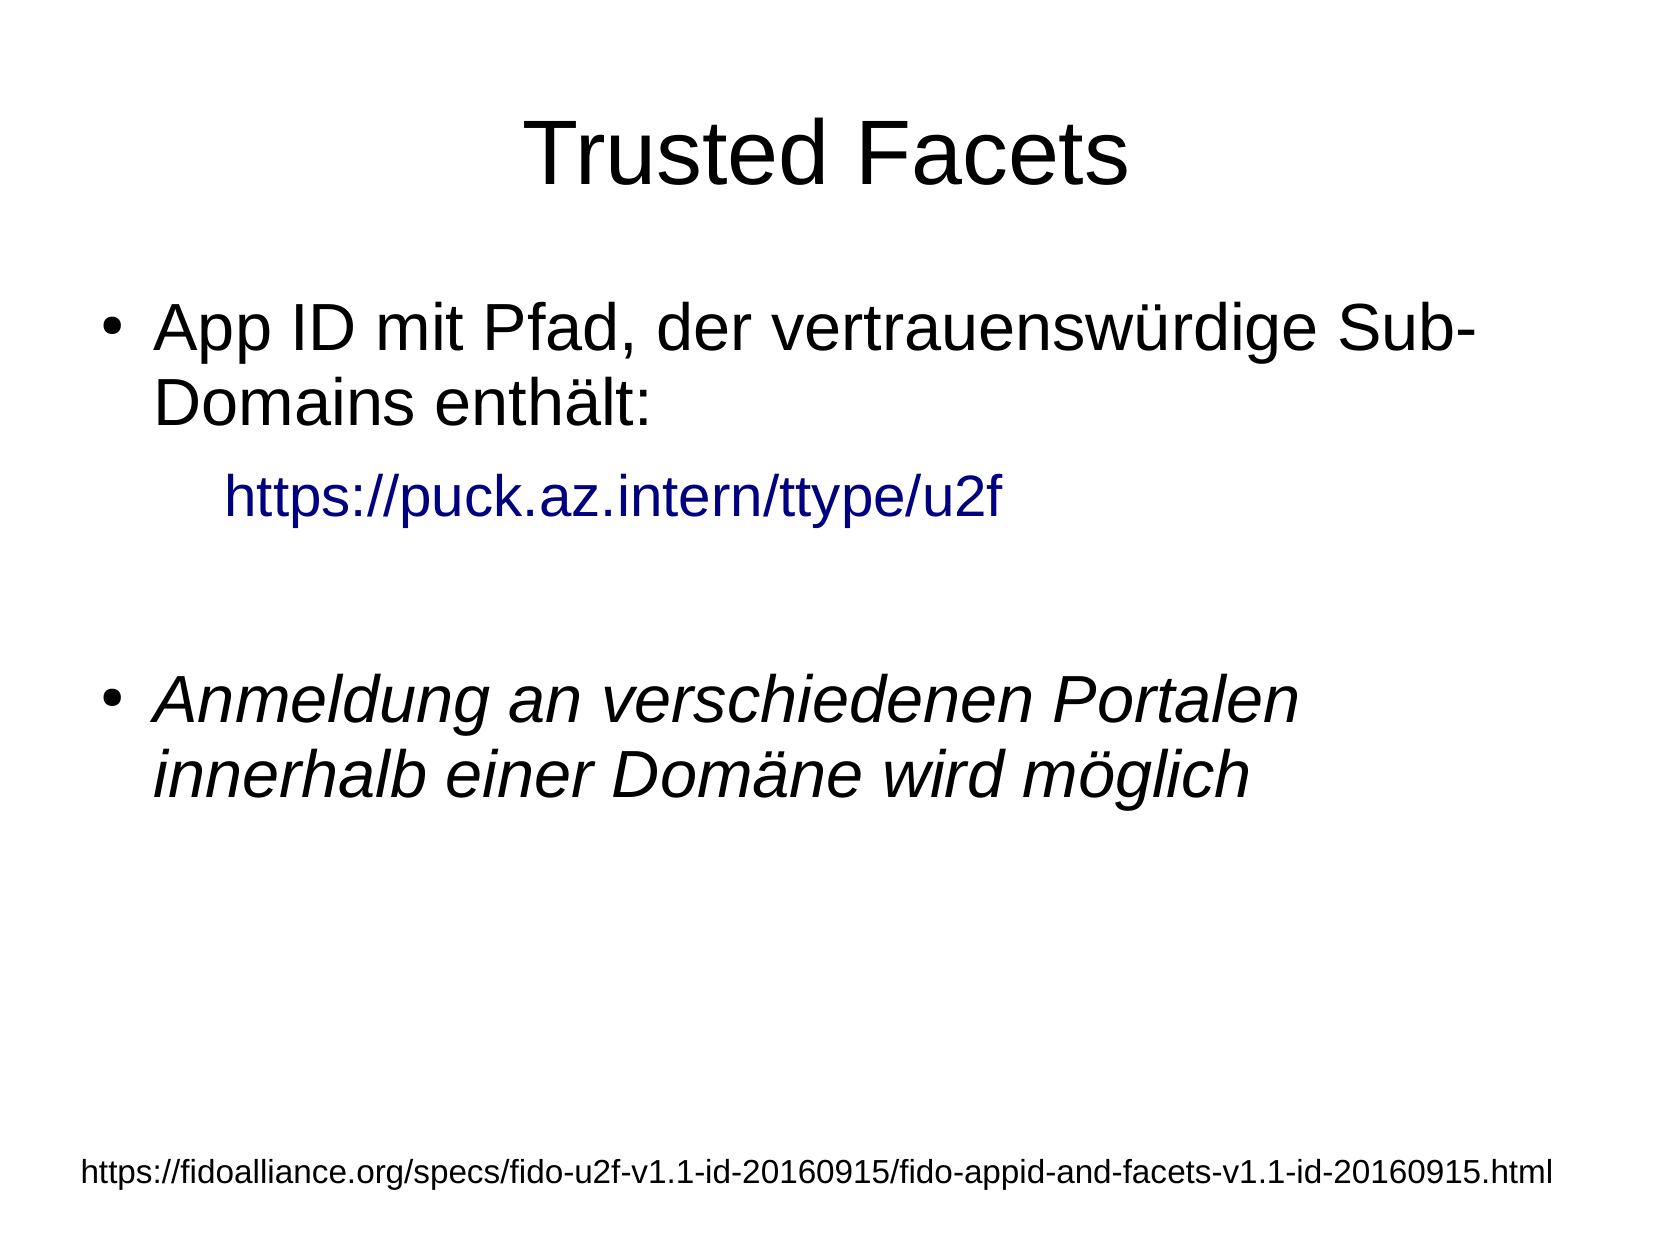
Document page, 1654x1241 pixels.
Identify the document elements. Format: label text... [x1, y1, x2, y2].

text_box https://fidoalliance.org/specs/fido-u2f-v1.1-id-20160915/fido-appid-and-facets-v1.1-id-20160915.html [65, 1145, 1571, 1198]
title Trusted Facets [82, 49, 1571, 257]
list App ID mit Pfad, der vertrauenswürdige Sub-Domains enthält: https://puck.az.intern/ttype/u2f Anmeldung an verschiedenen Portalen innerhalb einer Domäne wird möglich [82, 290, 1571, 1010]
